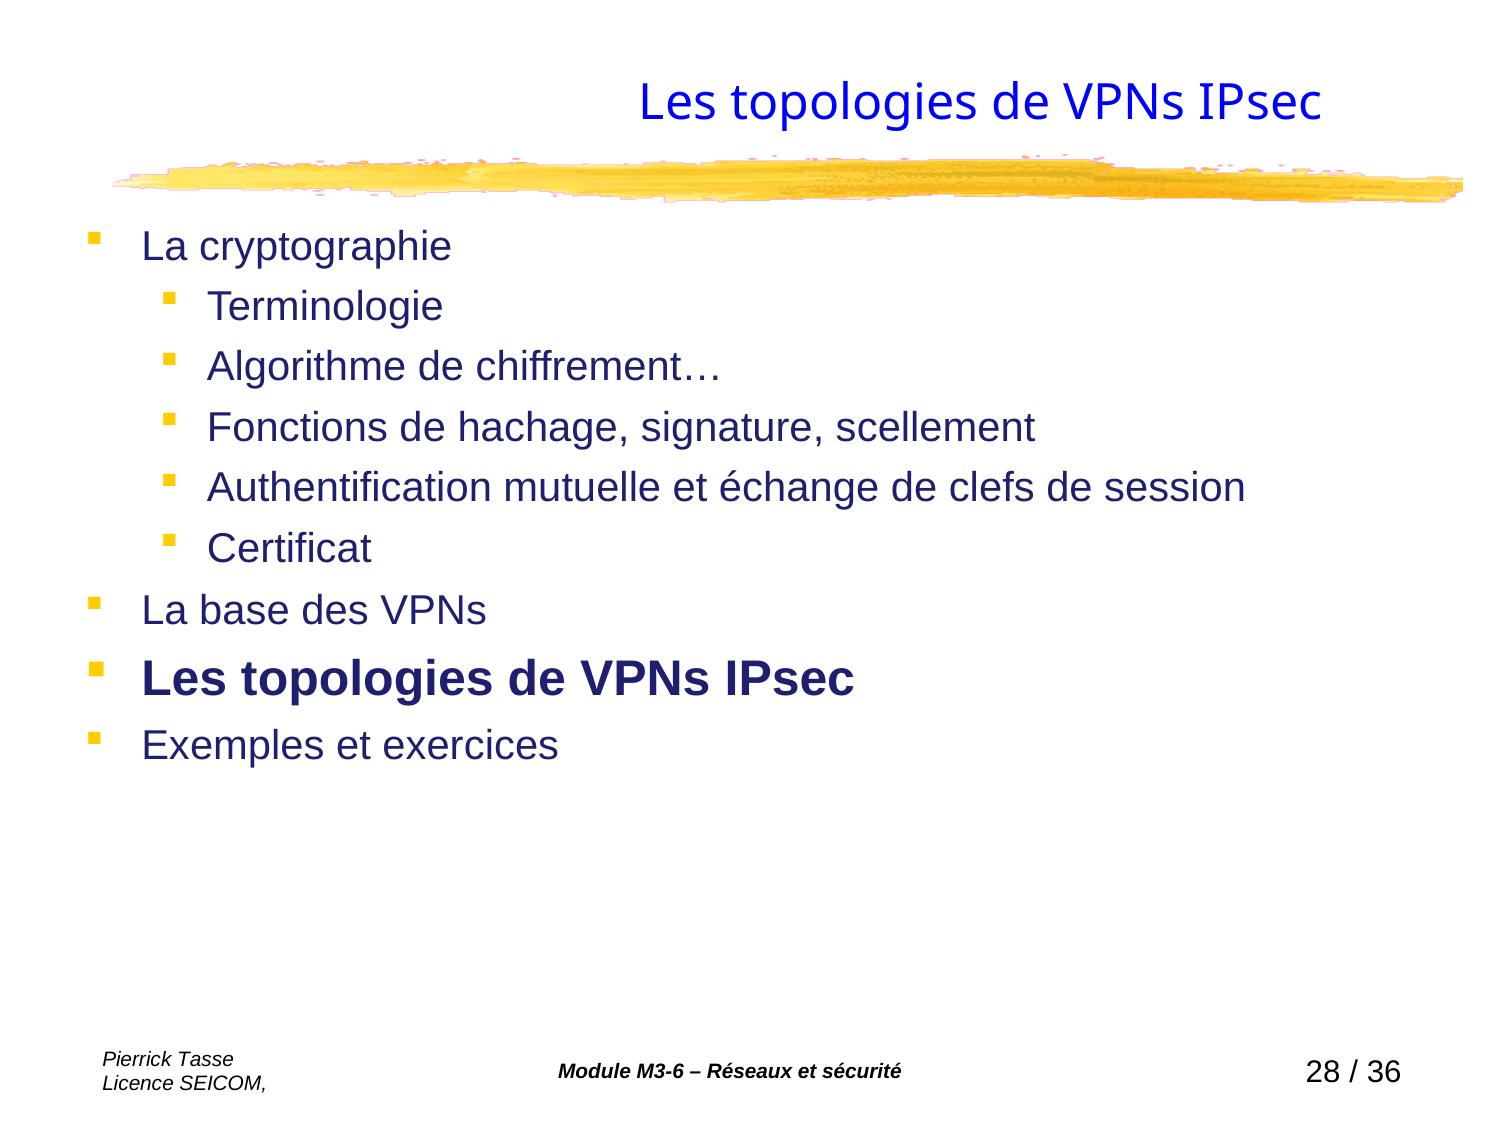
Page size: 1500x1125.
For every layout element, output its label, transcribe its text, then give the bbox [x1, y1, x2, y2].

list La cryptographie Terminologie Algorithme de chiffrement… Fonctions de hachage, signature, scellement Authentification mutuelle et échange de clefs de session Certificat La base des VPNs Les topologies de VPNs IPsec Exemples et exercices [69, 210, 1412, 1016]
title Les topologies de VPNs IPsec [62, 37, 1338, 138]
picture [112, 149, 1463, 213]
